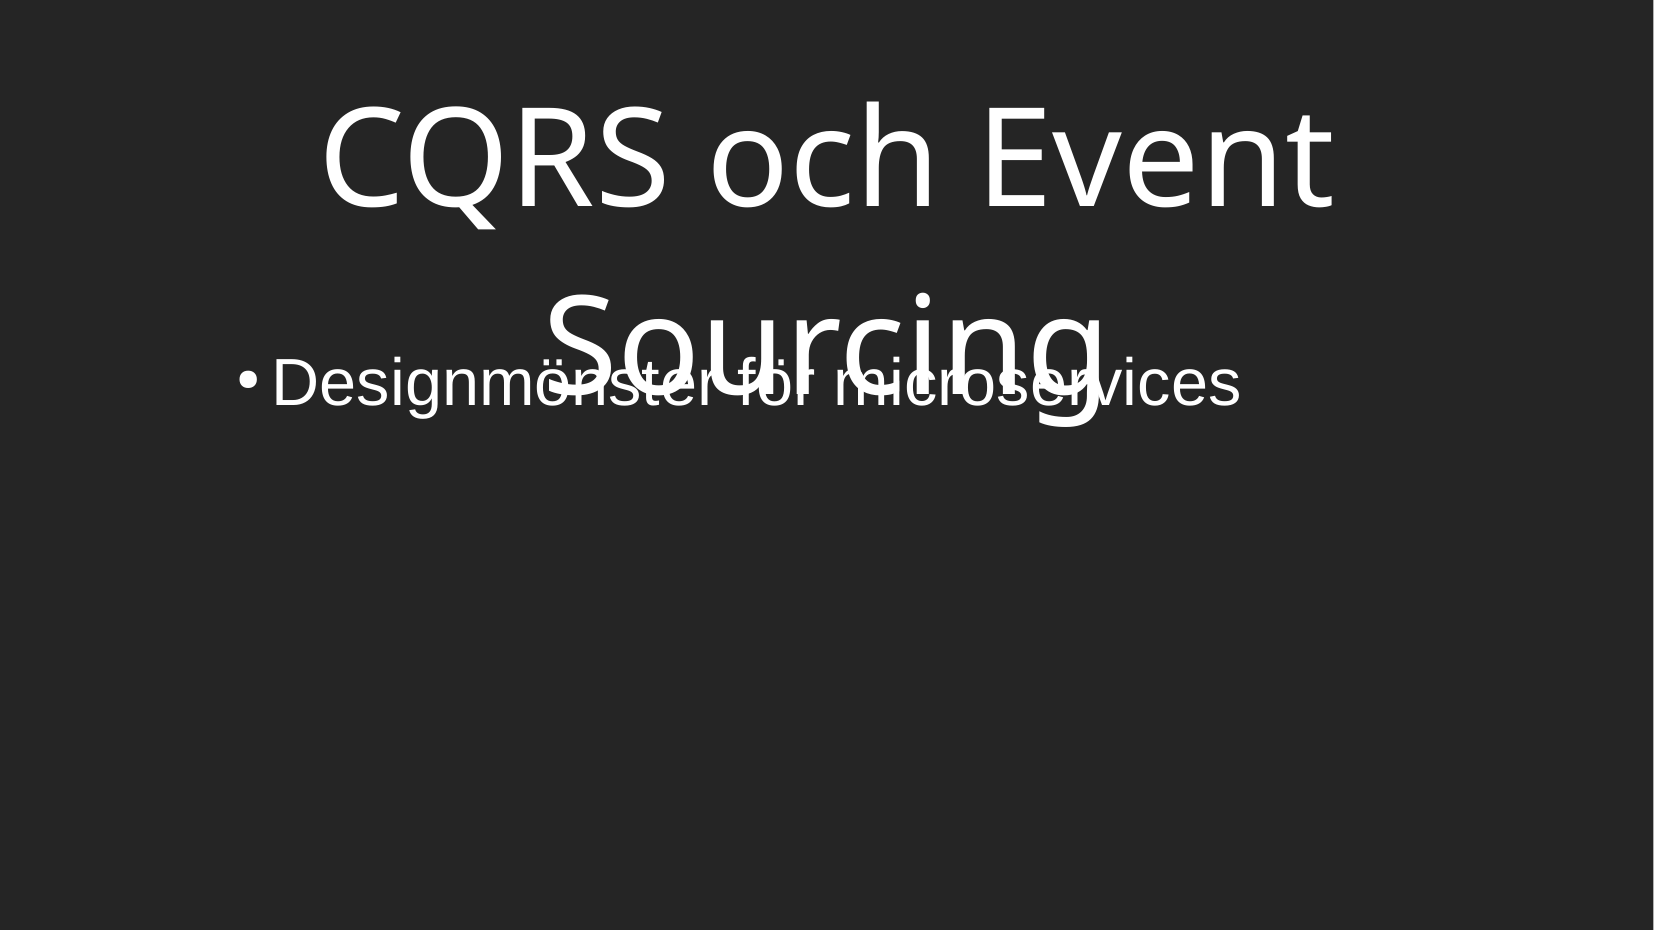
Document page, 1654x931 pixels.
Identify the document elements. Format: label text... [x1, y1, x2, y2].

subtitle Designmönster för microservices [236, 194, 1418, 569]
title CQRS och Event Sourcing [82, 140, 1571, 355]
